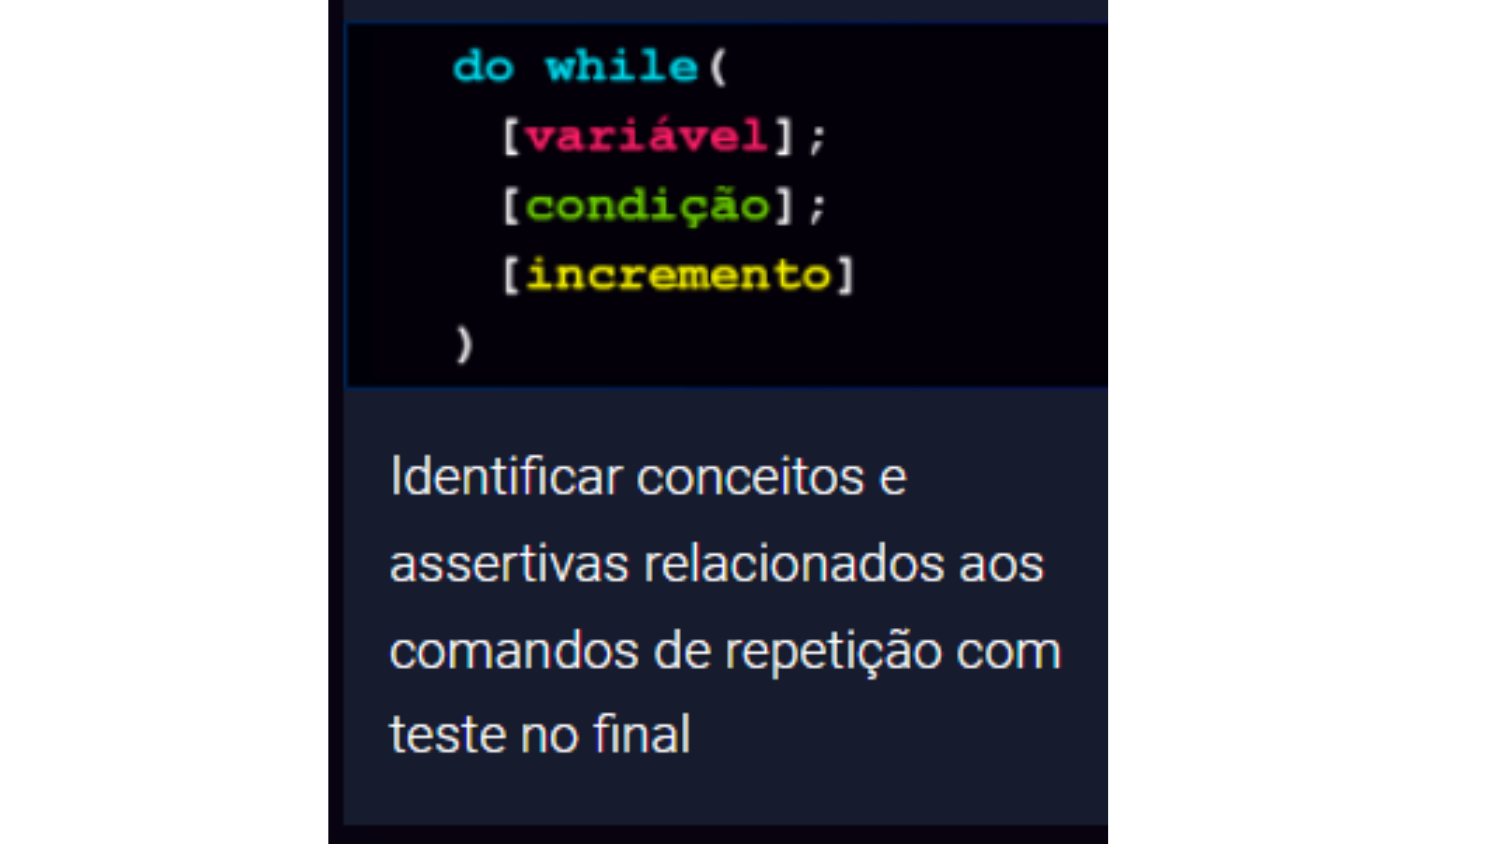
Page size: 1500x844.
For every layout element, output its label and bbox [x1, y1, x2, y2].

picture [328, 0, 1109, 844]
